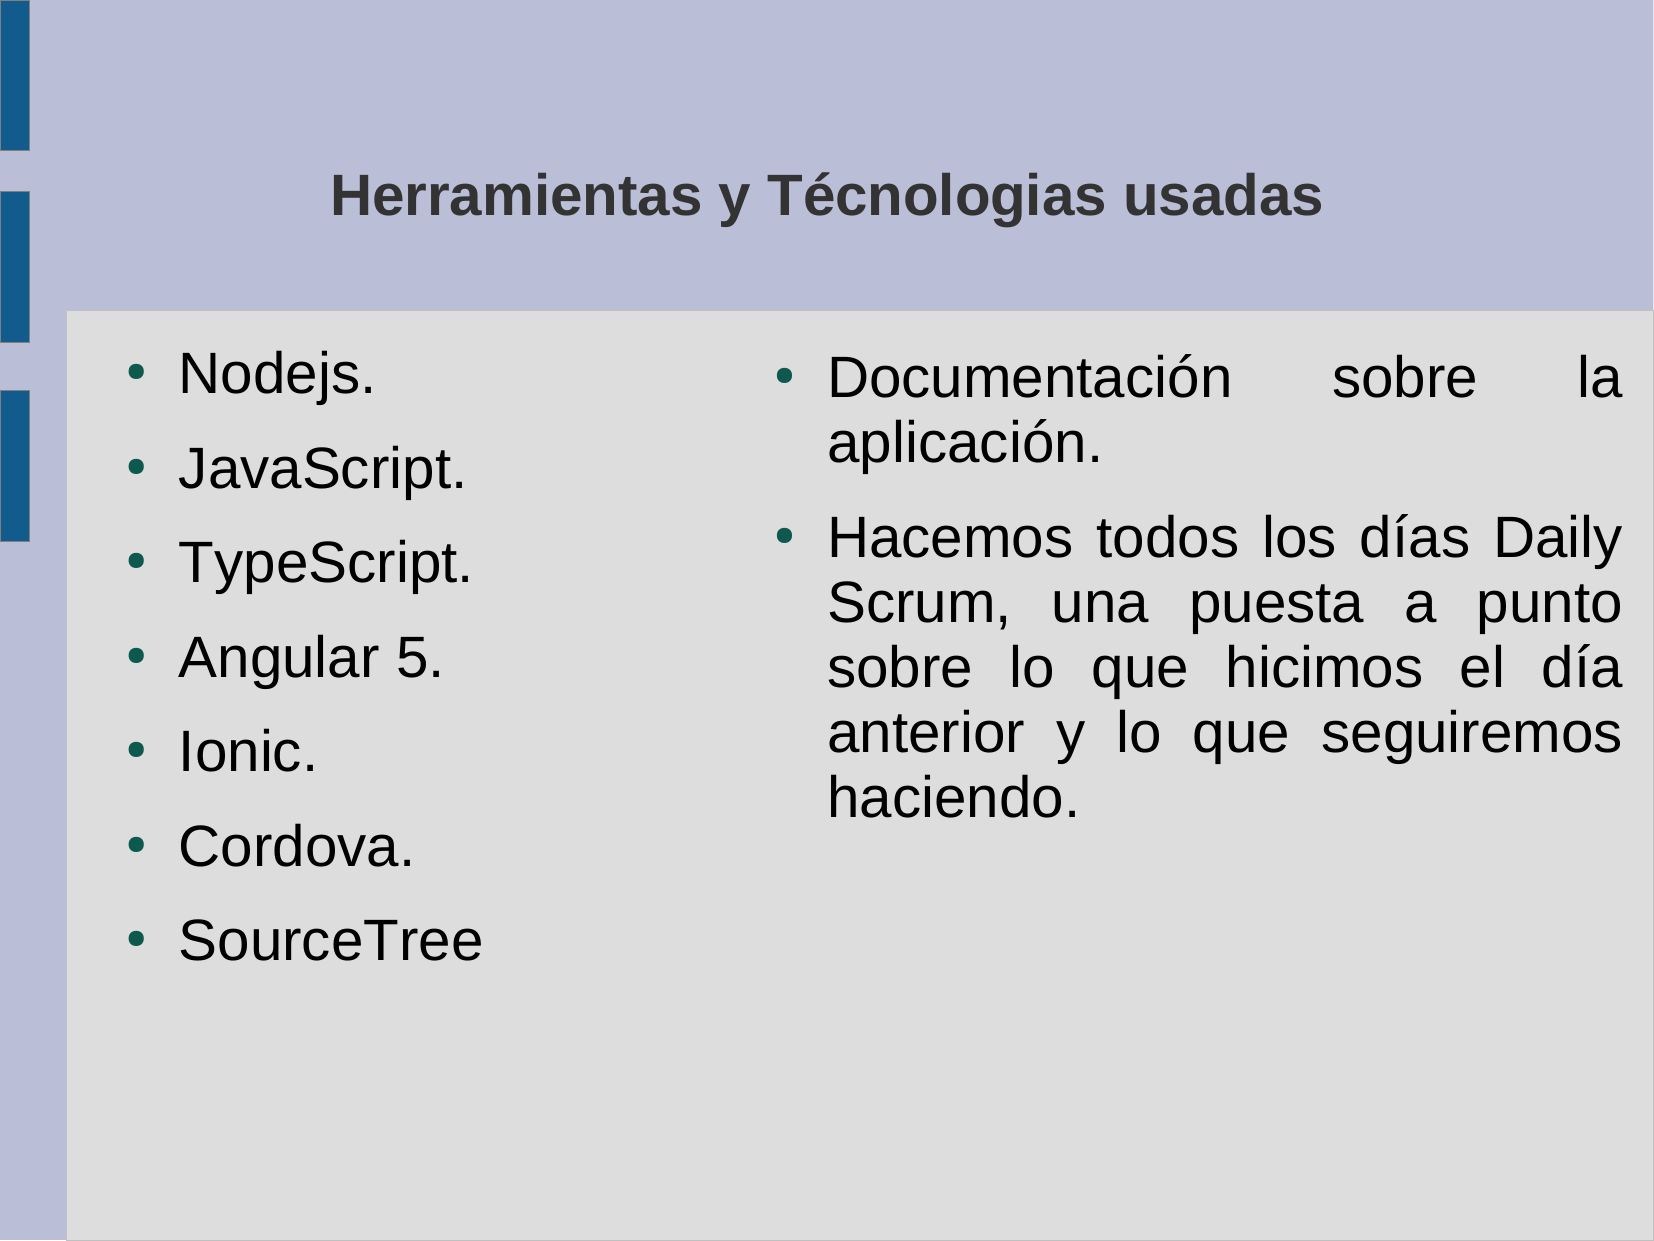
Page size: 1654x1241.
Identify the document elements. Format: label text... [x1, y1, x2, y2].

list Documentación sobre la aplicación. Hacemos todos los días Daily Scrum, una puesta a punto sobre lo que hicimos el día anterior y lo que seguiremos haciendo. [756, 344, 1625, 1182]
title Herramientas y Técnologias usadas [121, 91, 1534, 299]
list Nodejs. JavaScript. TypeScript. Angular 5. Ionic. Cordova. SourceTree [108, 340, 621, 1123]
